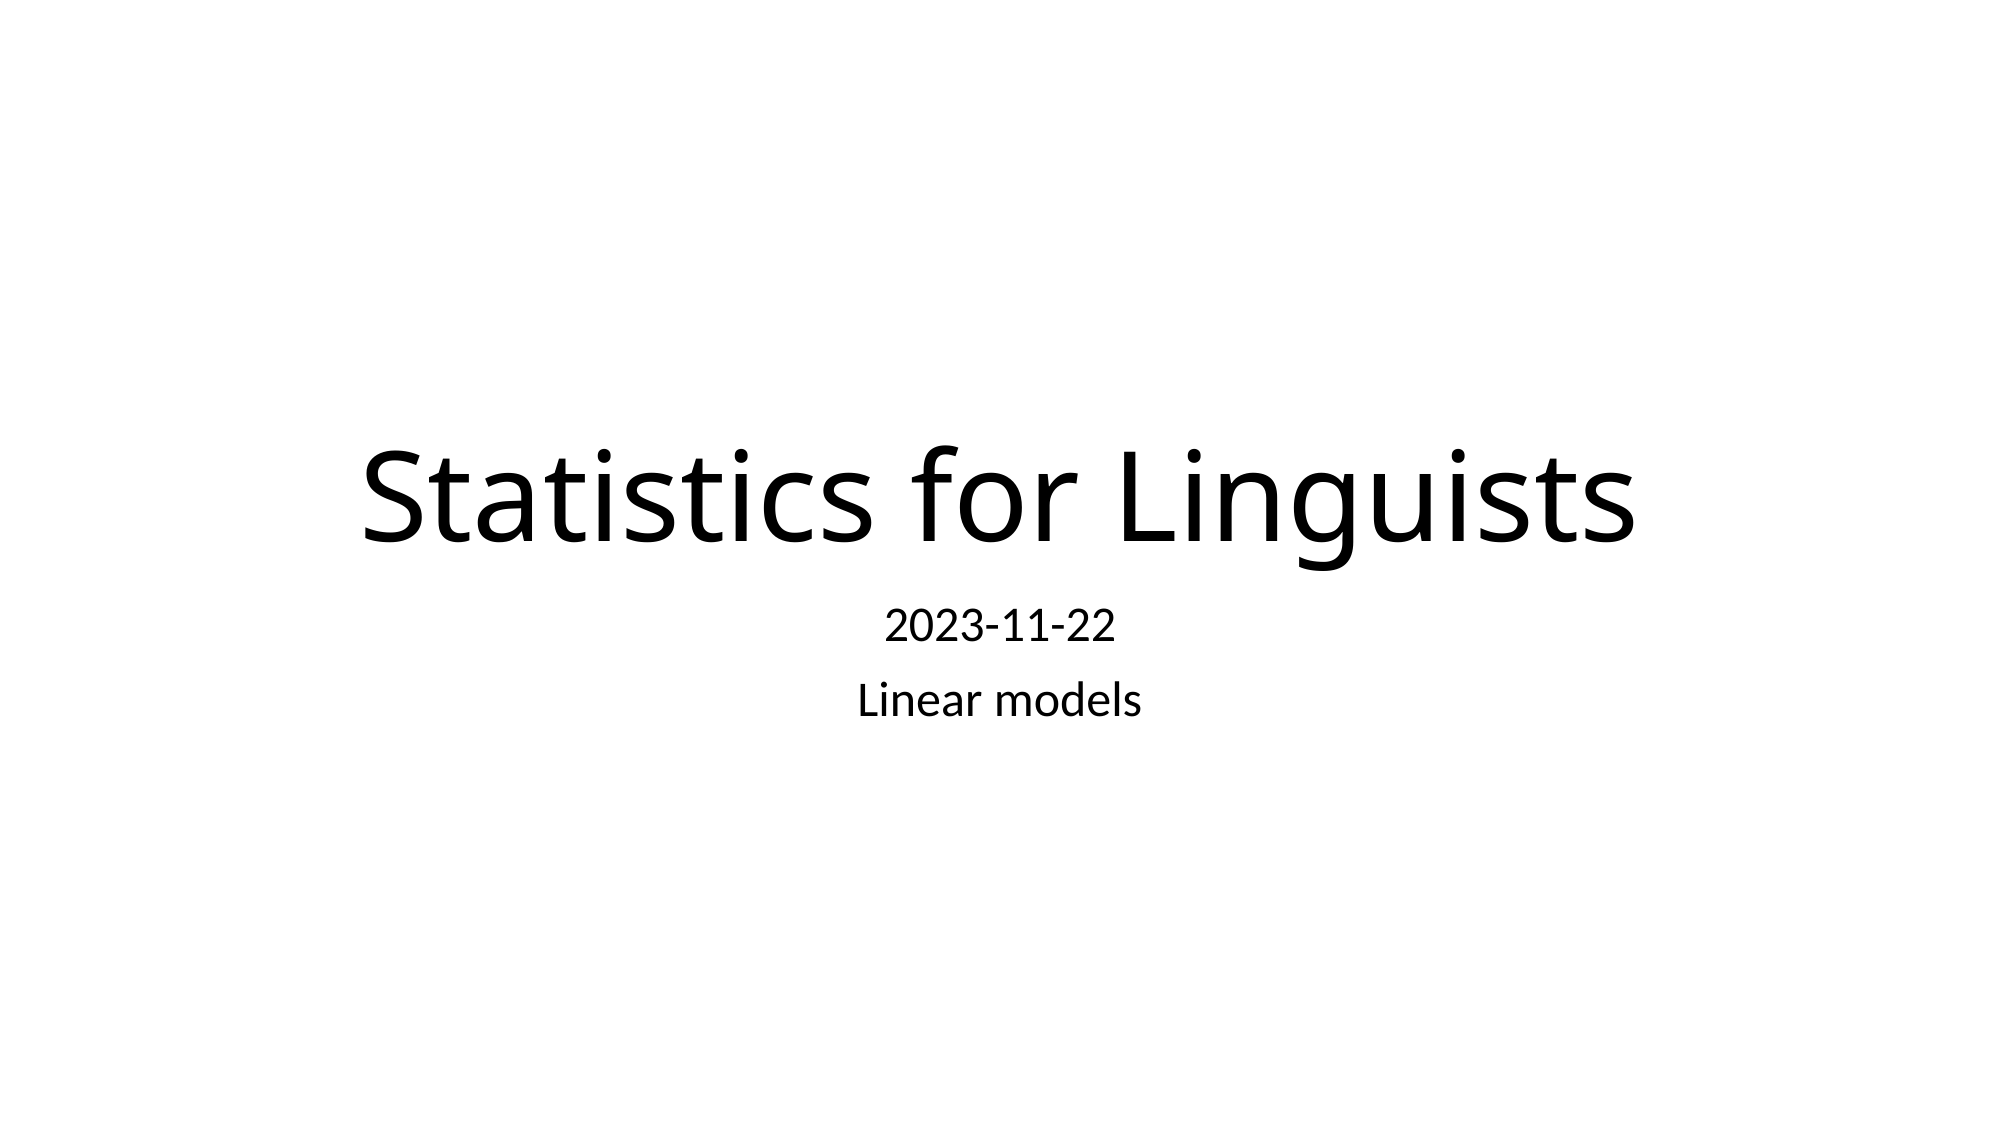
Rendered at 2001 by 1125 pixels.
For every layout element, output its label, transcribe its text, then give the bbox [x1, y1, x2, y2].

subtitle 2023-11-22 Linear models [249, 590, 1750, 863]
title Statistics for Linguists [249, 184, 1750, 576]
